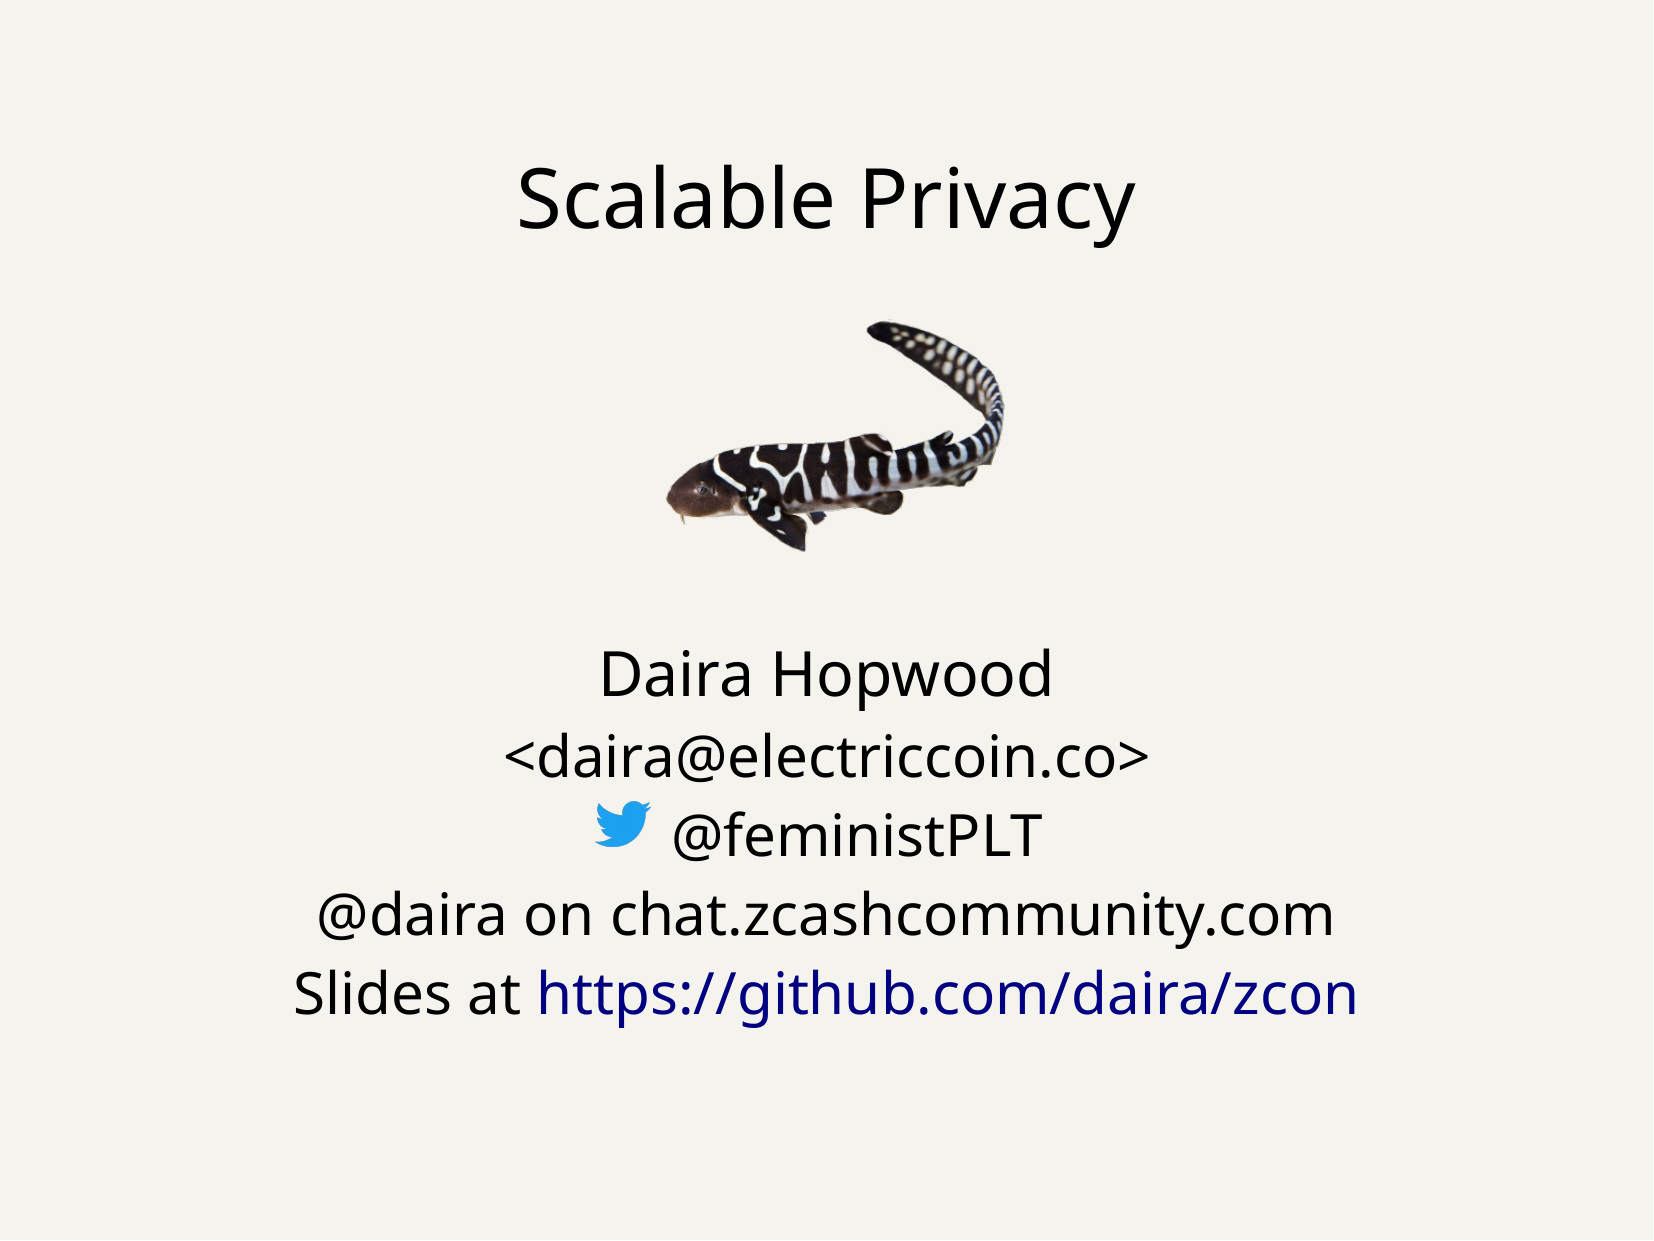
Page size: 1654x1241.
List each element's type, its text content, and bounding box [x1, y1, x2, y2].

picture [578, 779, 668, 869]
subtitle Scalable Privacy Daira Hopwood <daira@electriccoin.co> @feministPLT @daira on chat.zcashcommunity.com Slides at https://github.com/daira/zcon [82, 155, 1571, 1017]
picture [661, 318, 1009, 556]
